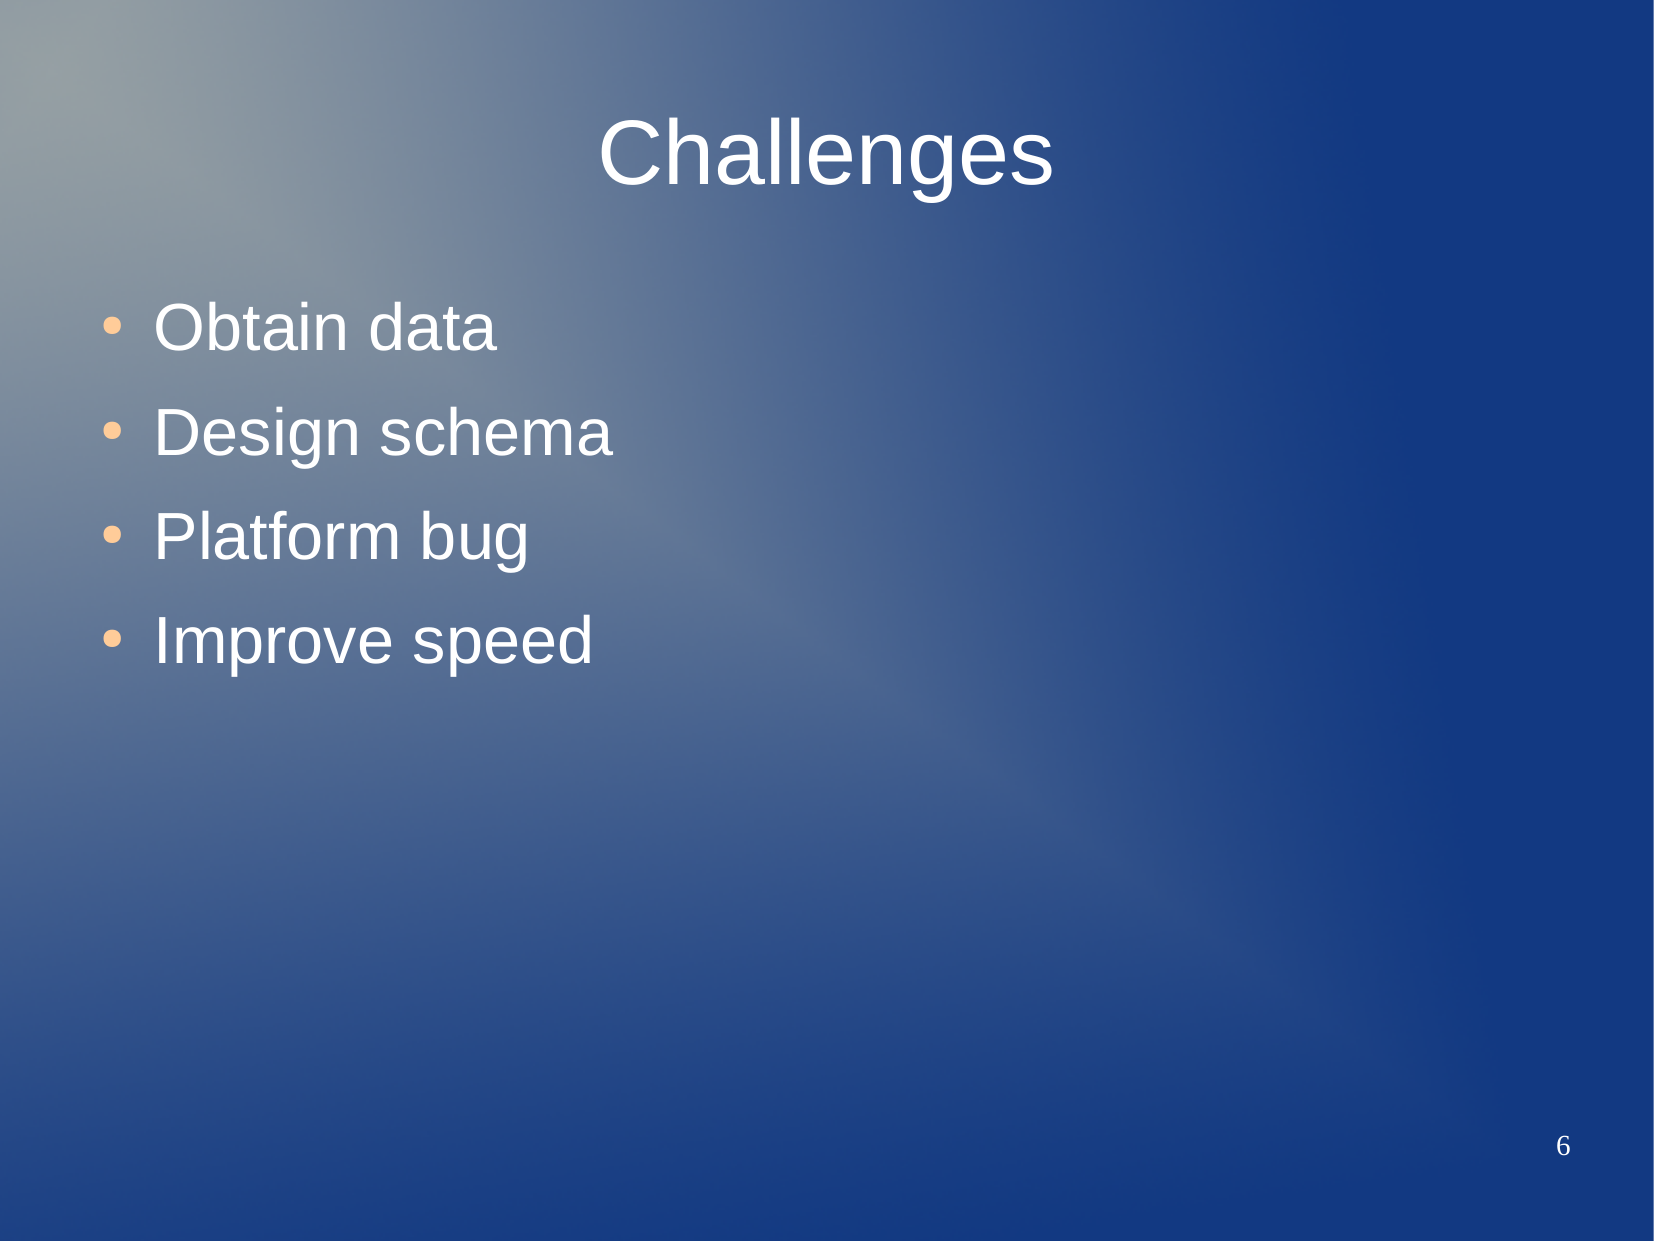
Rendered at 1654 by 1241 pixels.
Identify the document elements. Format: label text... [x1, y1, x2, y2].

title Challenges [82, 49, 1571, 257]
list Obtain data Design schema Platform bug Improve speed [82, 290, 1571, 1094]
picture [0, 0, 1654, 1241]
